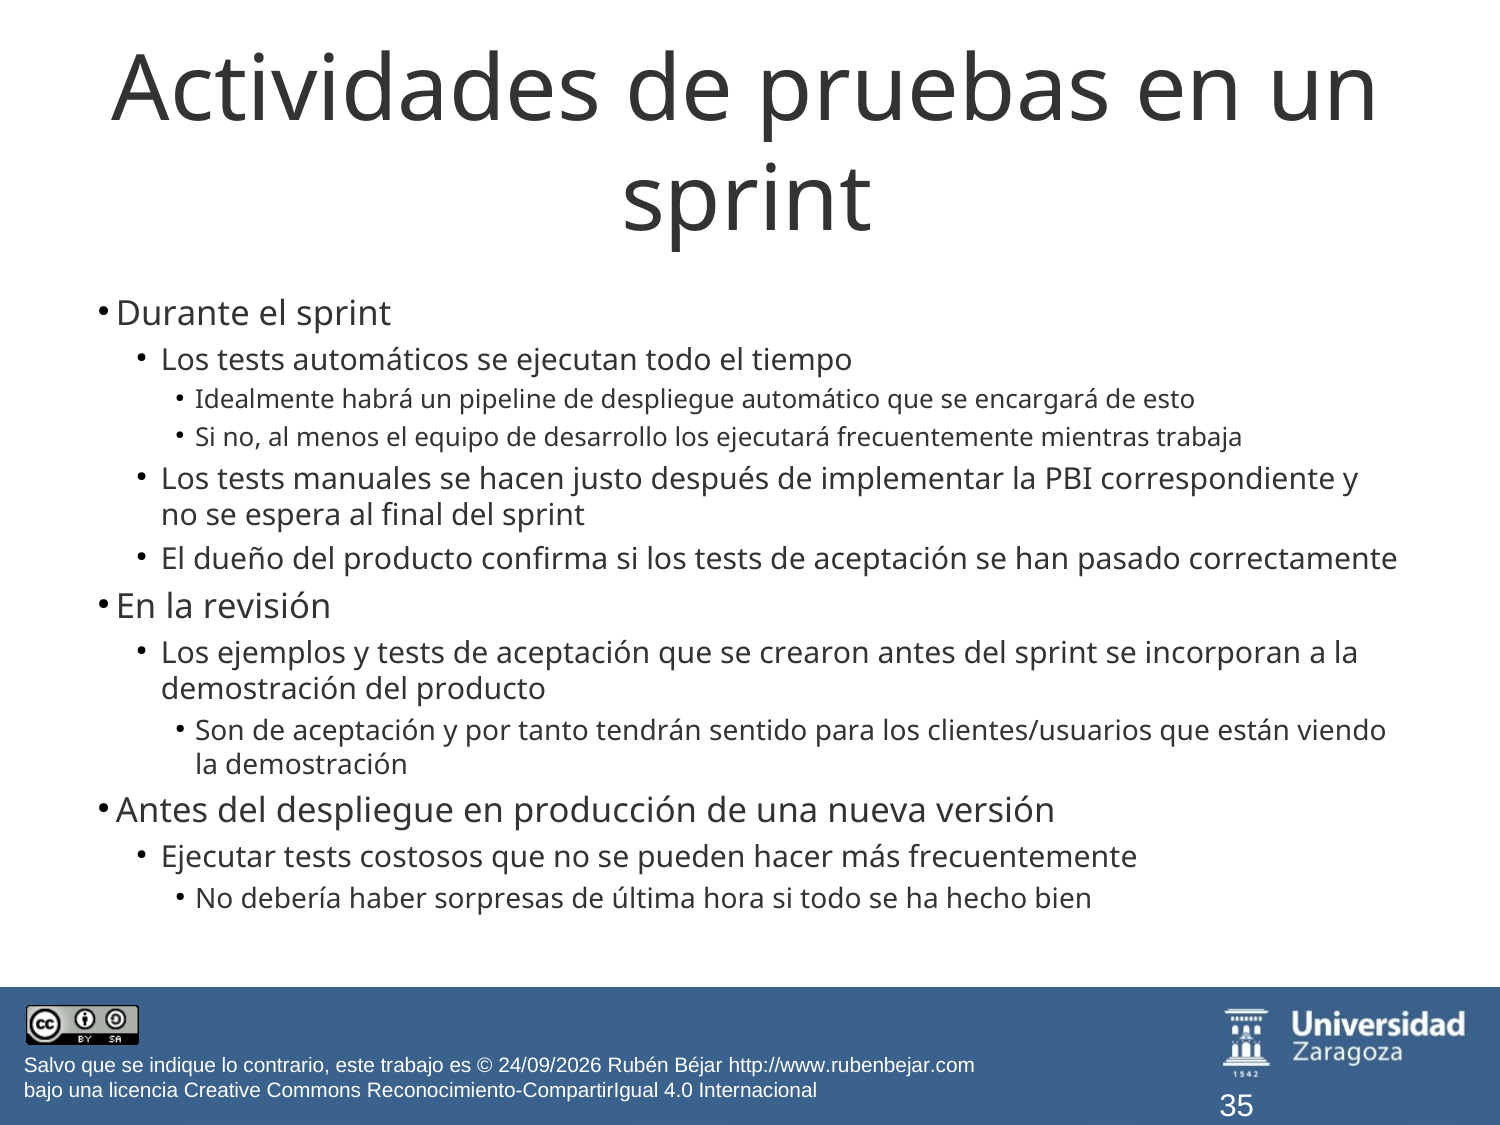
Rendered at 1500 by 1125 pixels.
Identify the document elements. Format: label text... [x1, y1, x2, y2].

list Durante el sprint Los tests automáticos se ejecutan todo el tiempo Idealmente habrá un pipeline de despliegue automático que se encargará de esto Si no, al menos el equipo de desarrollo los ejecutará frecuentemente mientras trabaja Los tests manuales se hacen justo después de implementar la PBI correspondiente y no se espera al final del sprint El dueño del producto confirma si los tests de aceptación se han pasado correctamente En la revisión Los ejemplos y tests de aceptación que se crearon antes del sprint se incorporan a la demostración del producto Son de aceptación y por tanto tendrán sentido para los clientes/usuarios que están viendo la demostración Antes del despliegue en producción de una nueva versión Ejecutar tests costosos que no se pueden hacer más frecuentemente No debería haber sorpresas de última hora si todo se ha hecho bien [82, 283, 1418, 957]
title Actividades de pruebas en un sprint [74, 20, 1420, 257]
picture [0, 987, 1500, 1125]
